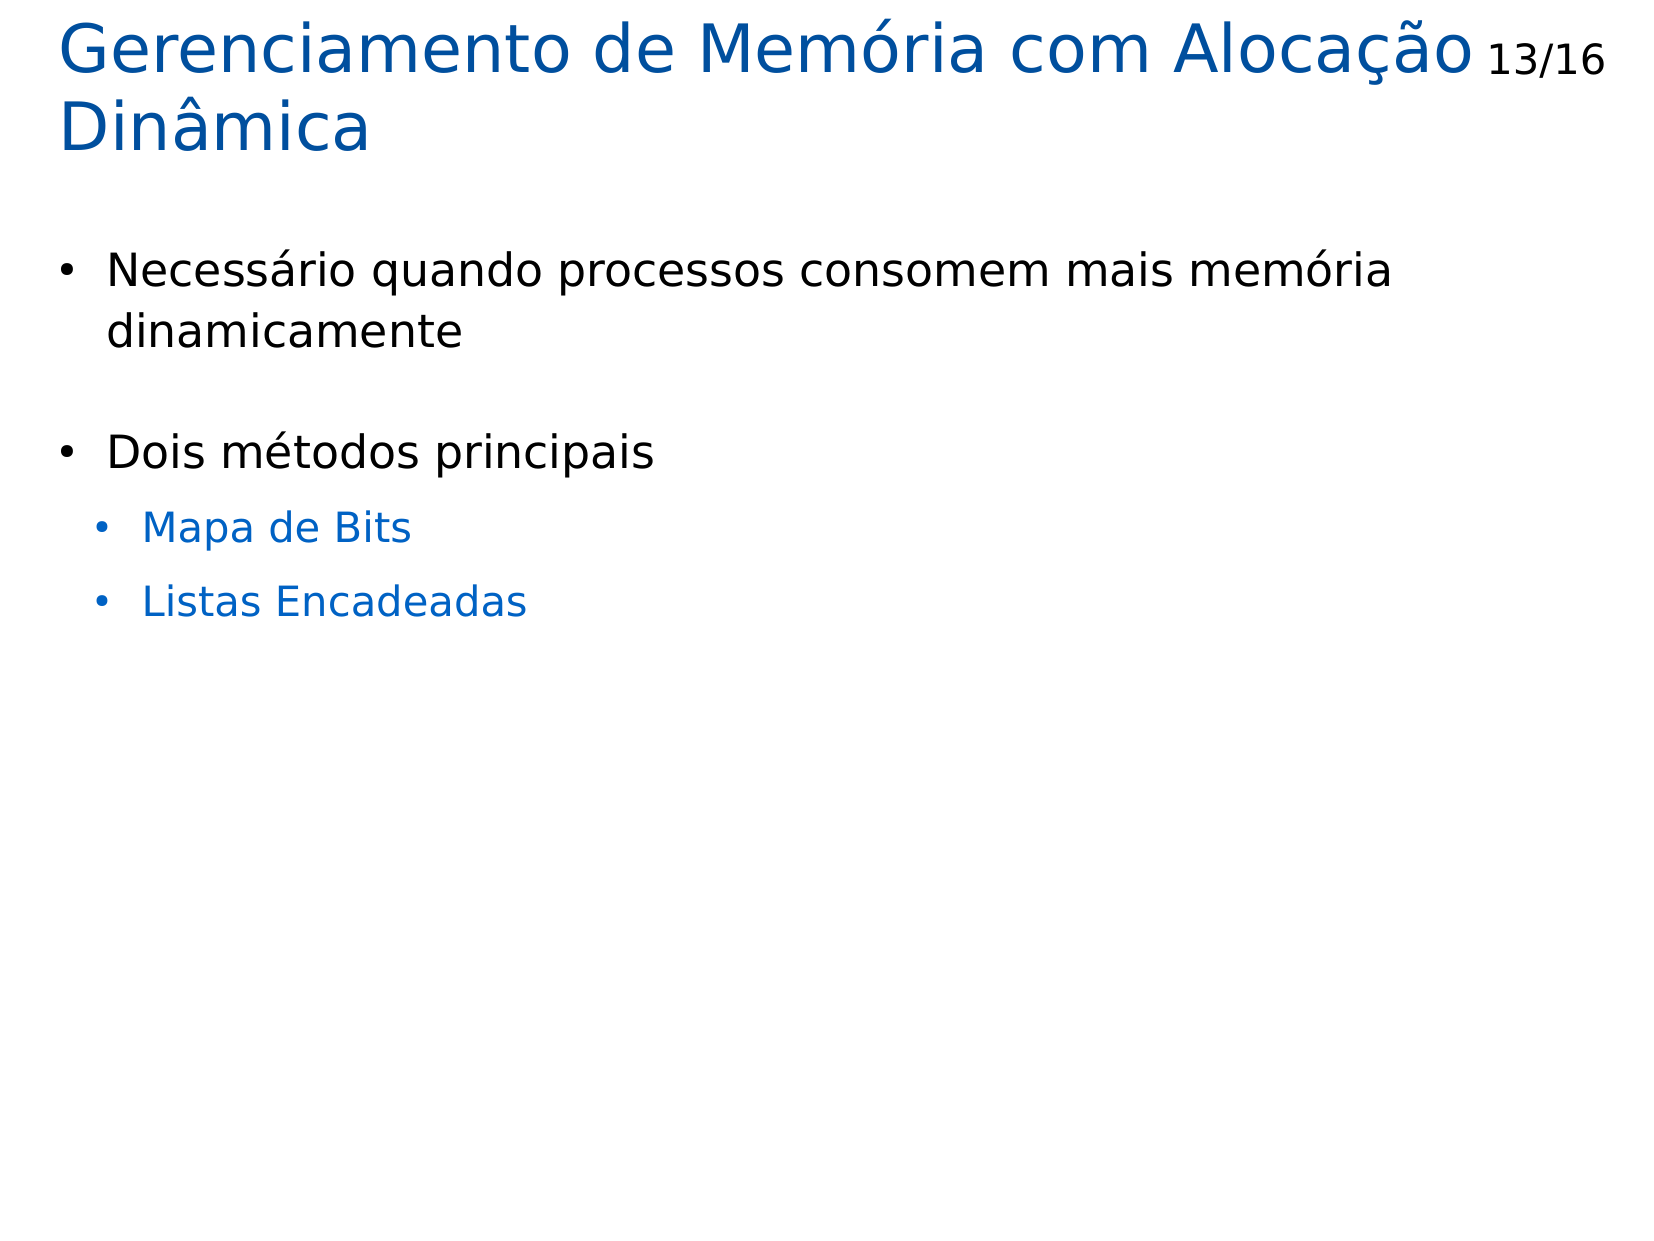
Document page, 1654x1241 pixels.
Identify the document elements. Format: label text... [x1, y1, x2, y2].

list Necessário quando processos consomem mais memória dinamicamente Dois métodos principais Mapa de Bits Listas Encadeadas [59, 236, 1595, 1211]
title Gerenciamento de Memória com Alocação Dinâmica [59, 10, 1506, 167]
